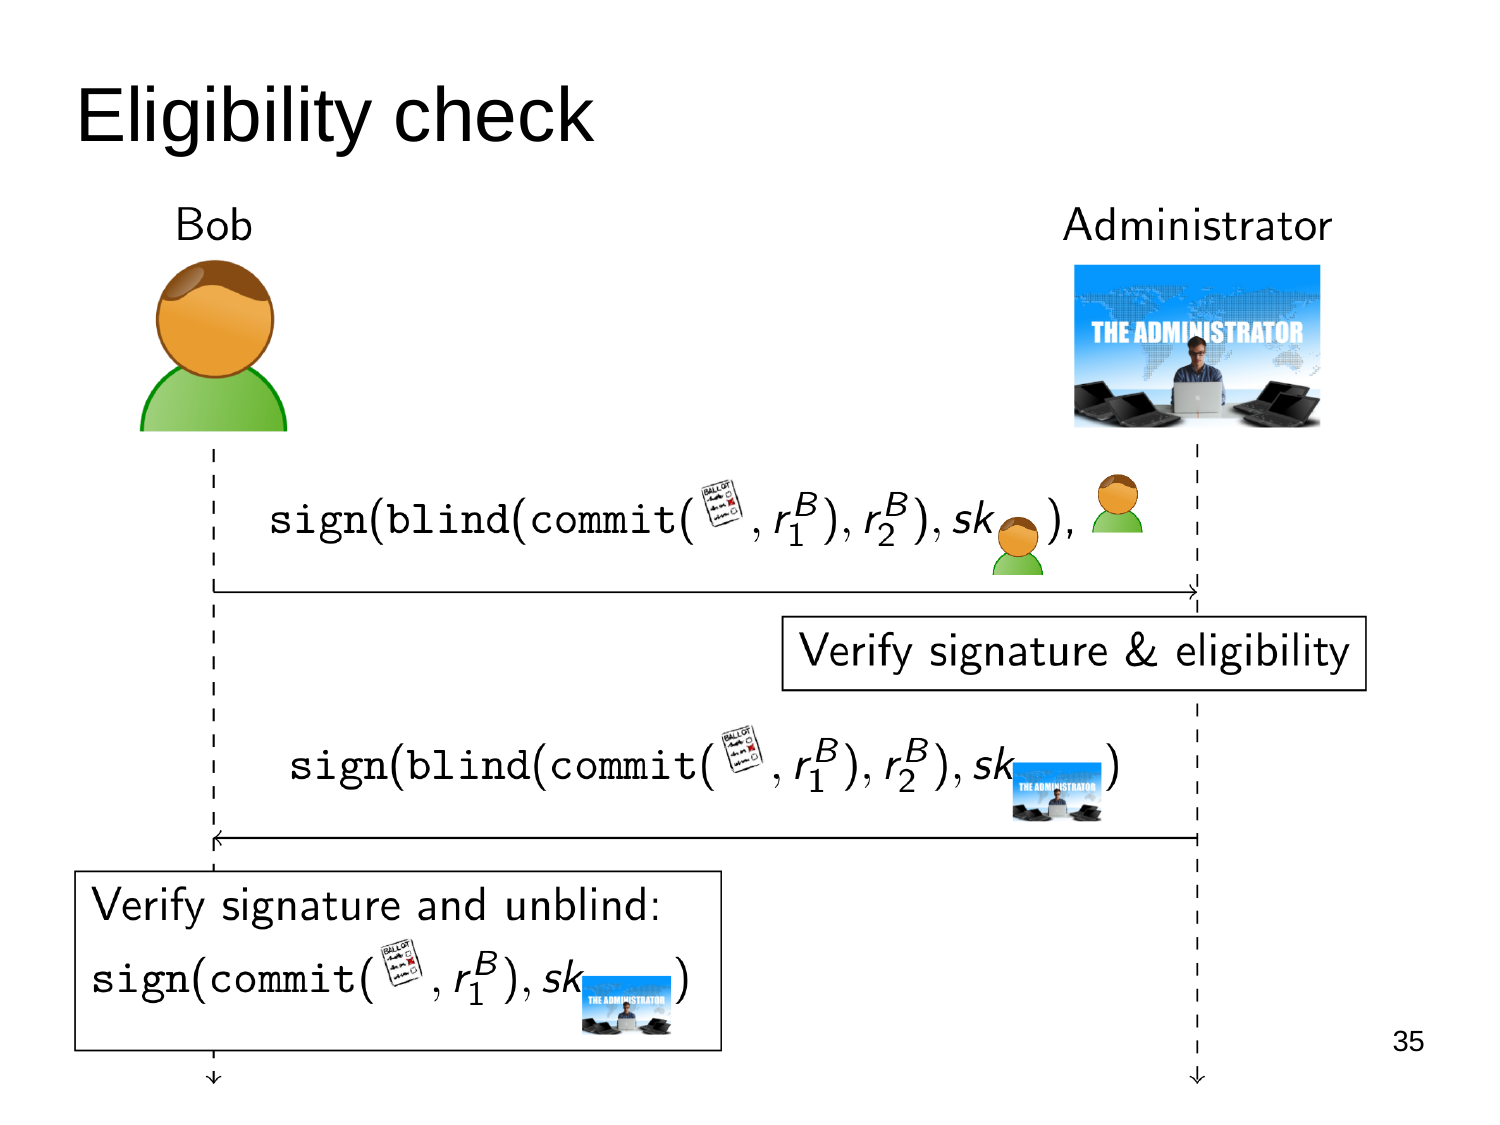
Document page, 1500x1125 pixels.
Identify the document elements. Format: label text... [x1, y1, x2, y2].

picture [60, 188, 1385, 1104]
title Eligibility check [75, 44, 1425, 185]
